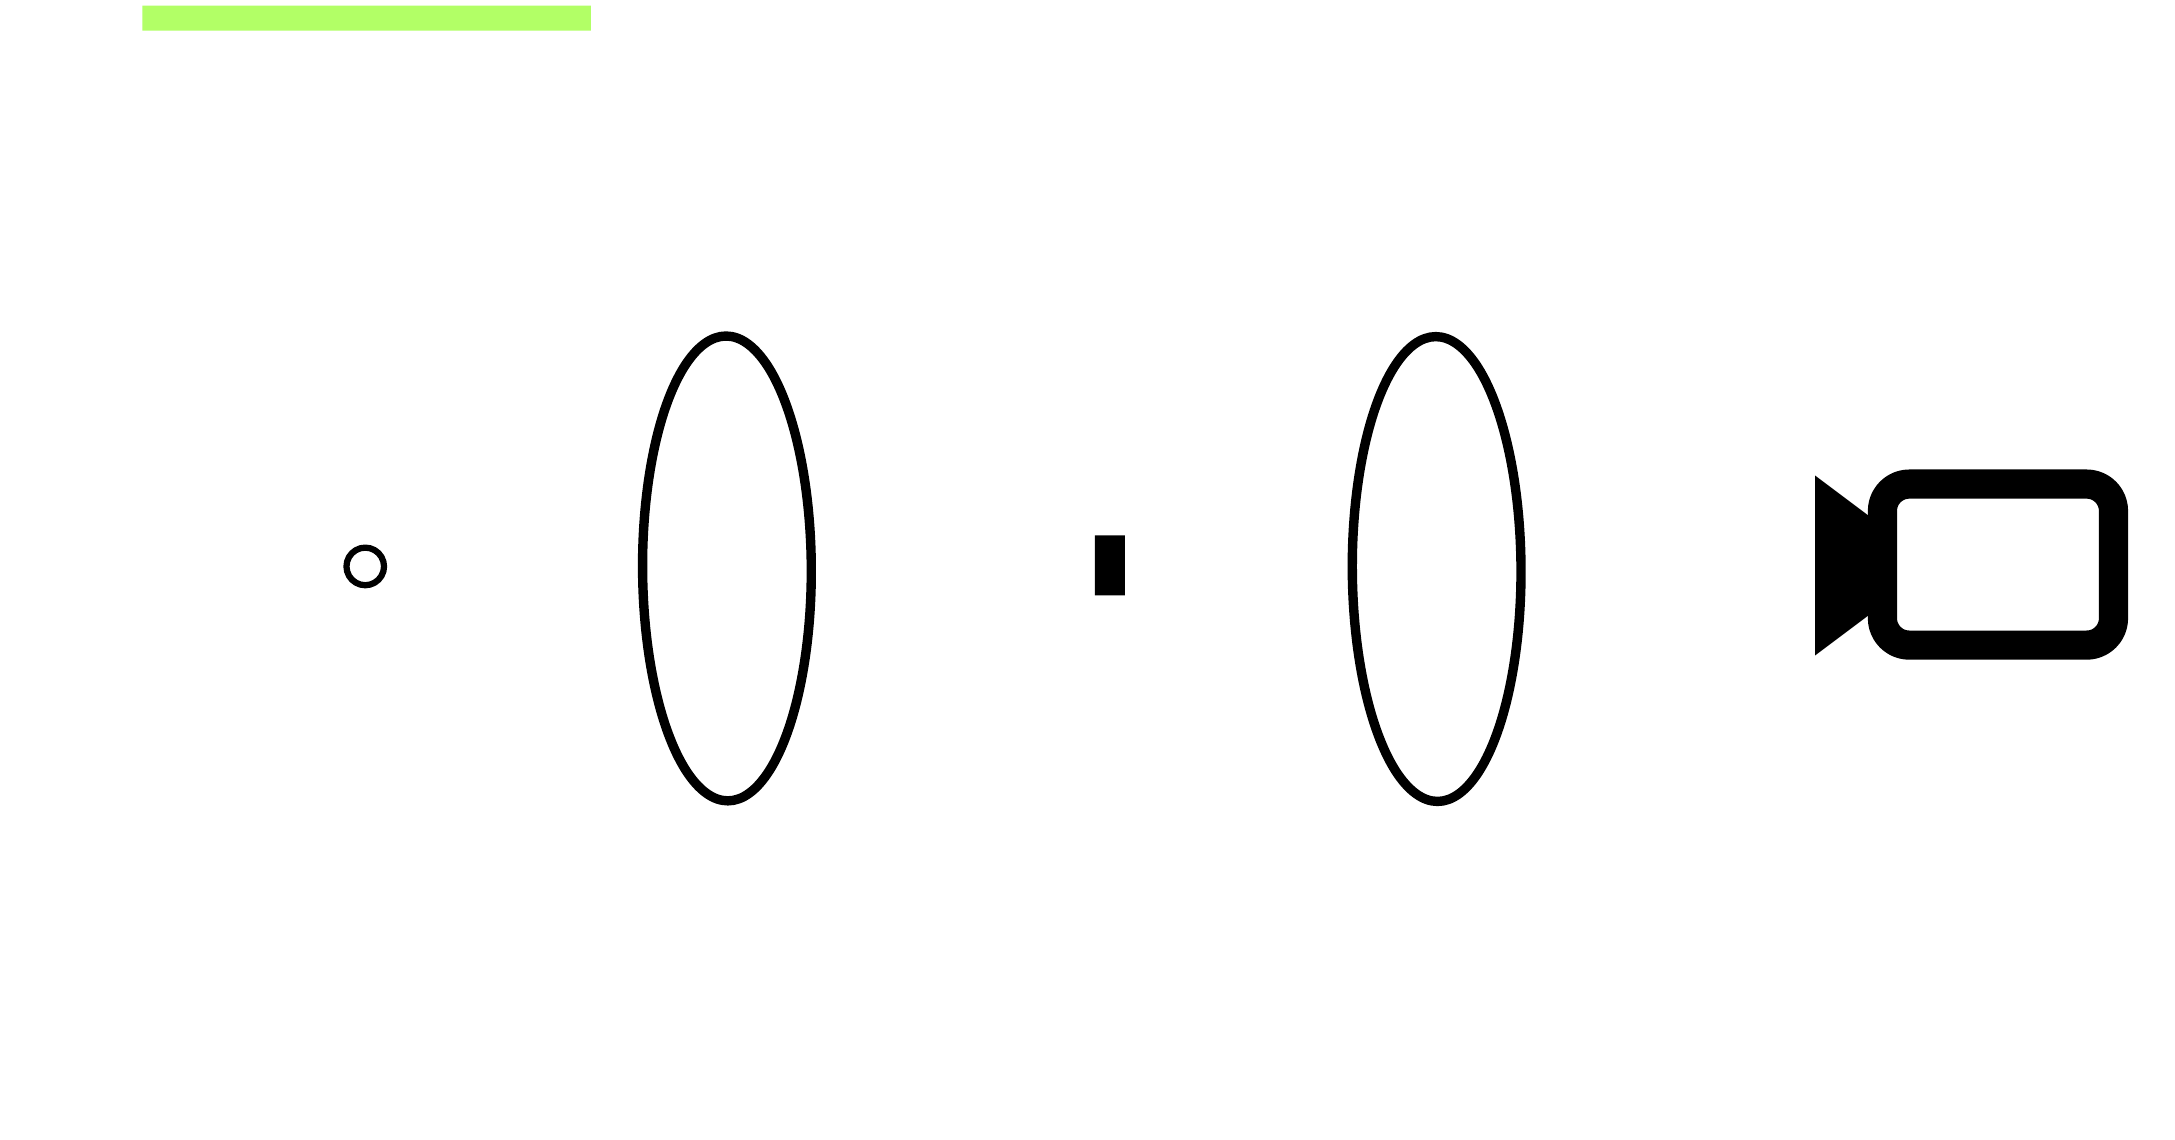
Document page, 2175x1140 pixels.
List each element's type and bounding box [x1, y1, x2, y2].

text_box [1815, 475, 1876, 656]
text_box [1094, 535, 1125, 596]
text_box [1882, 484, 2114, 646]
text_box [1352, 336, 1522, 802]
text_box [642, 336, 812, 801]
